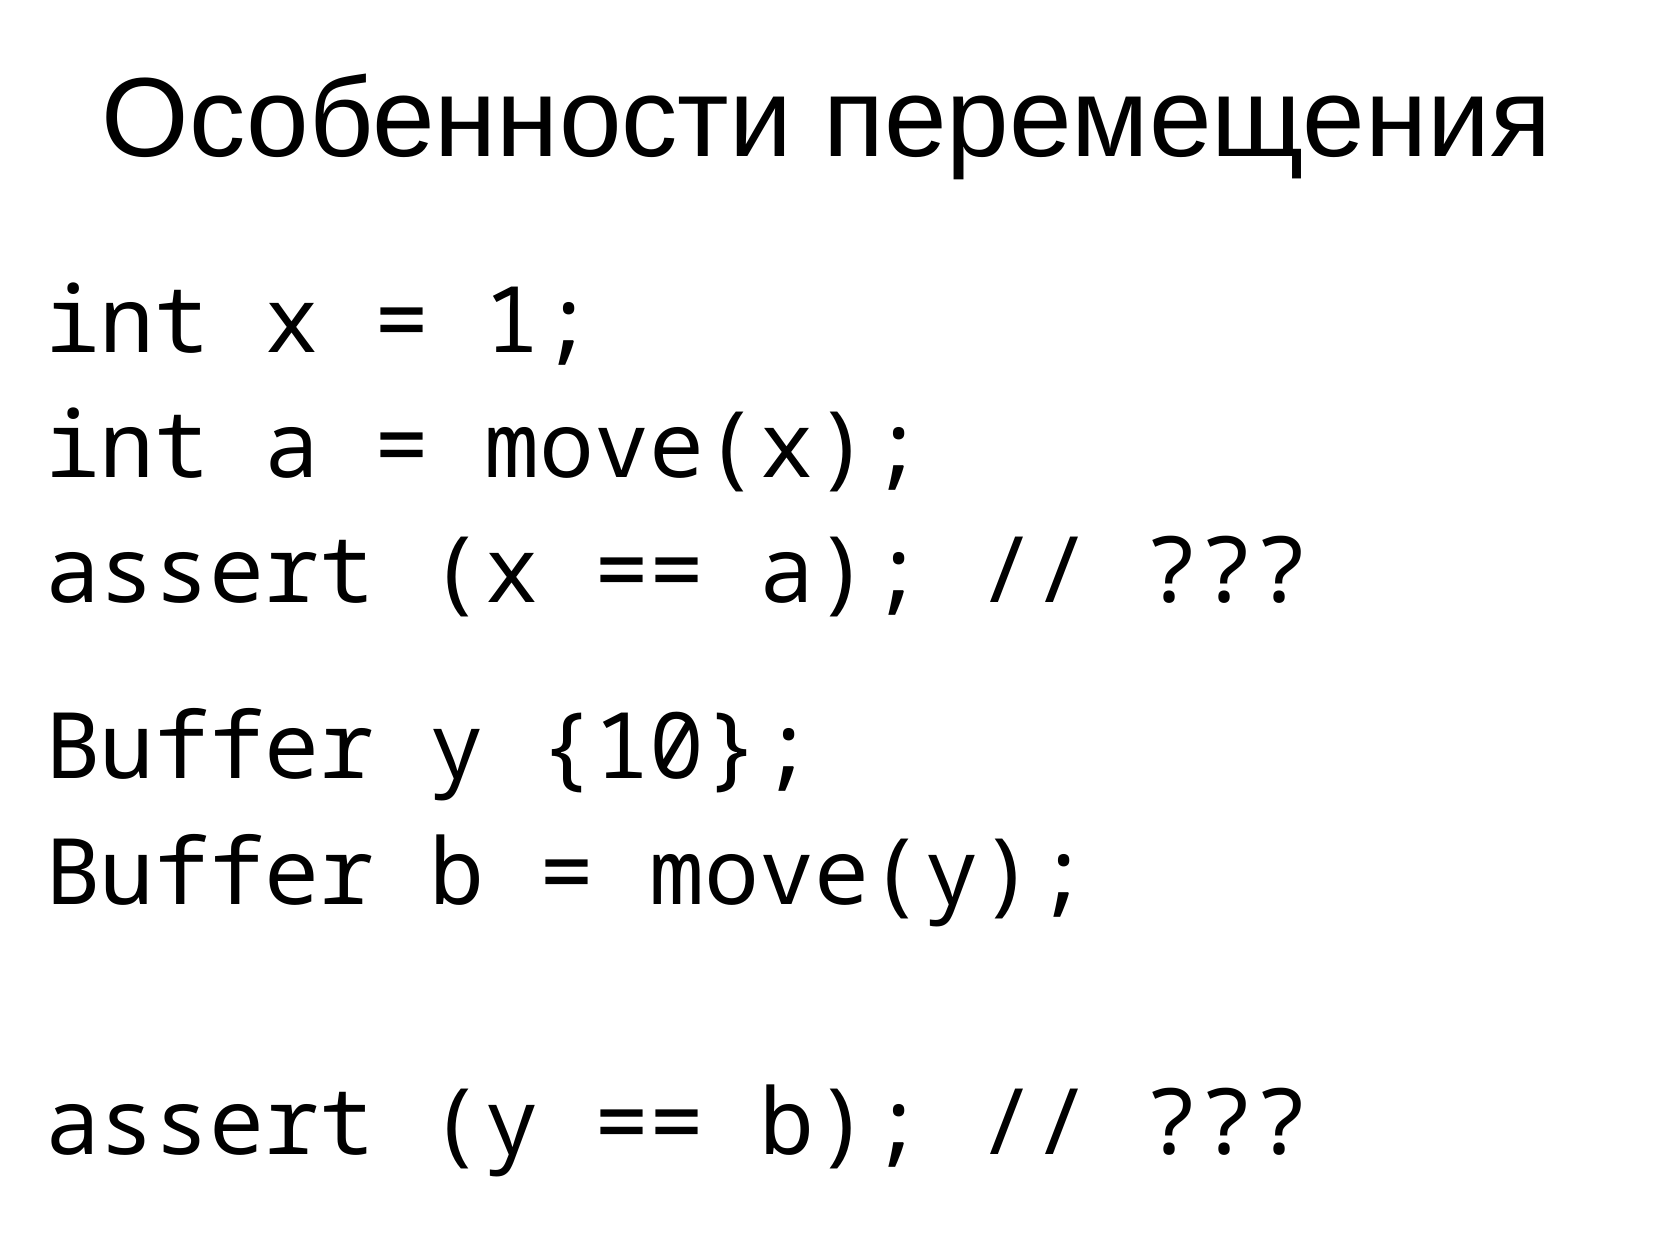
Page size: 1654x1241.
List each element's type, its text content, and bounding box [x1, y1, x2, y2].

list int x = 1; int a = move(x); assert (x == a); // ??? Buffer y {10}; Buffer b = move(y); assert (y == b); // ??? [45, 255, 1583, 1186]
title Особенности перемещения [82, 13, 1571, 222]
